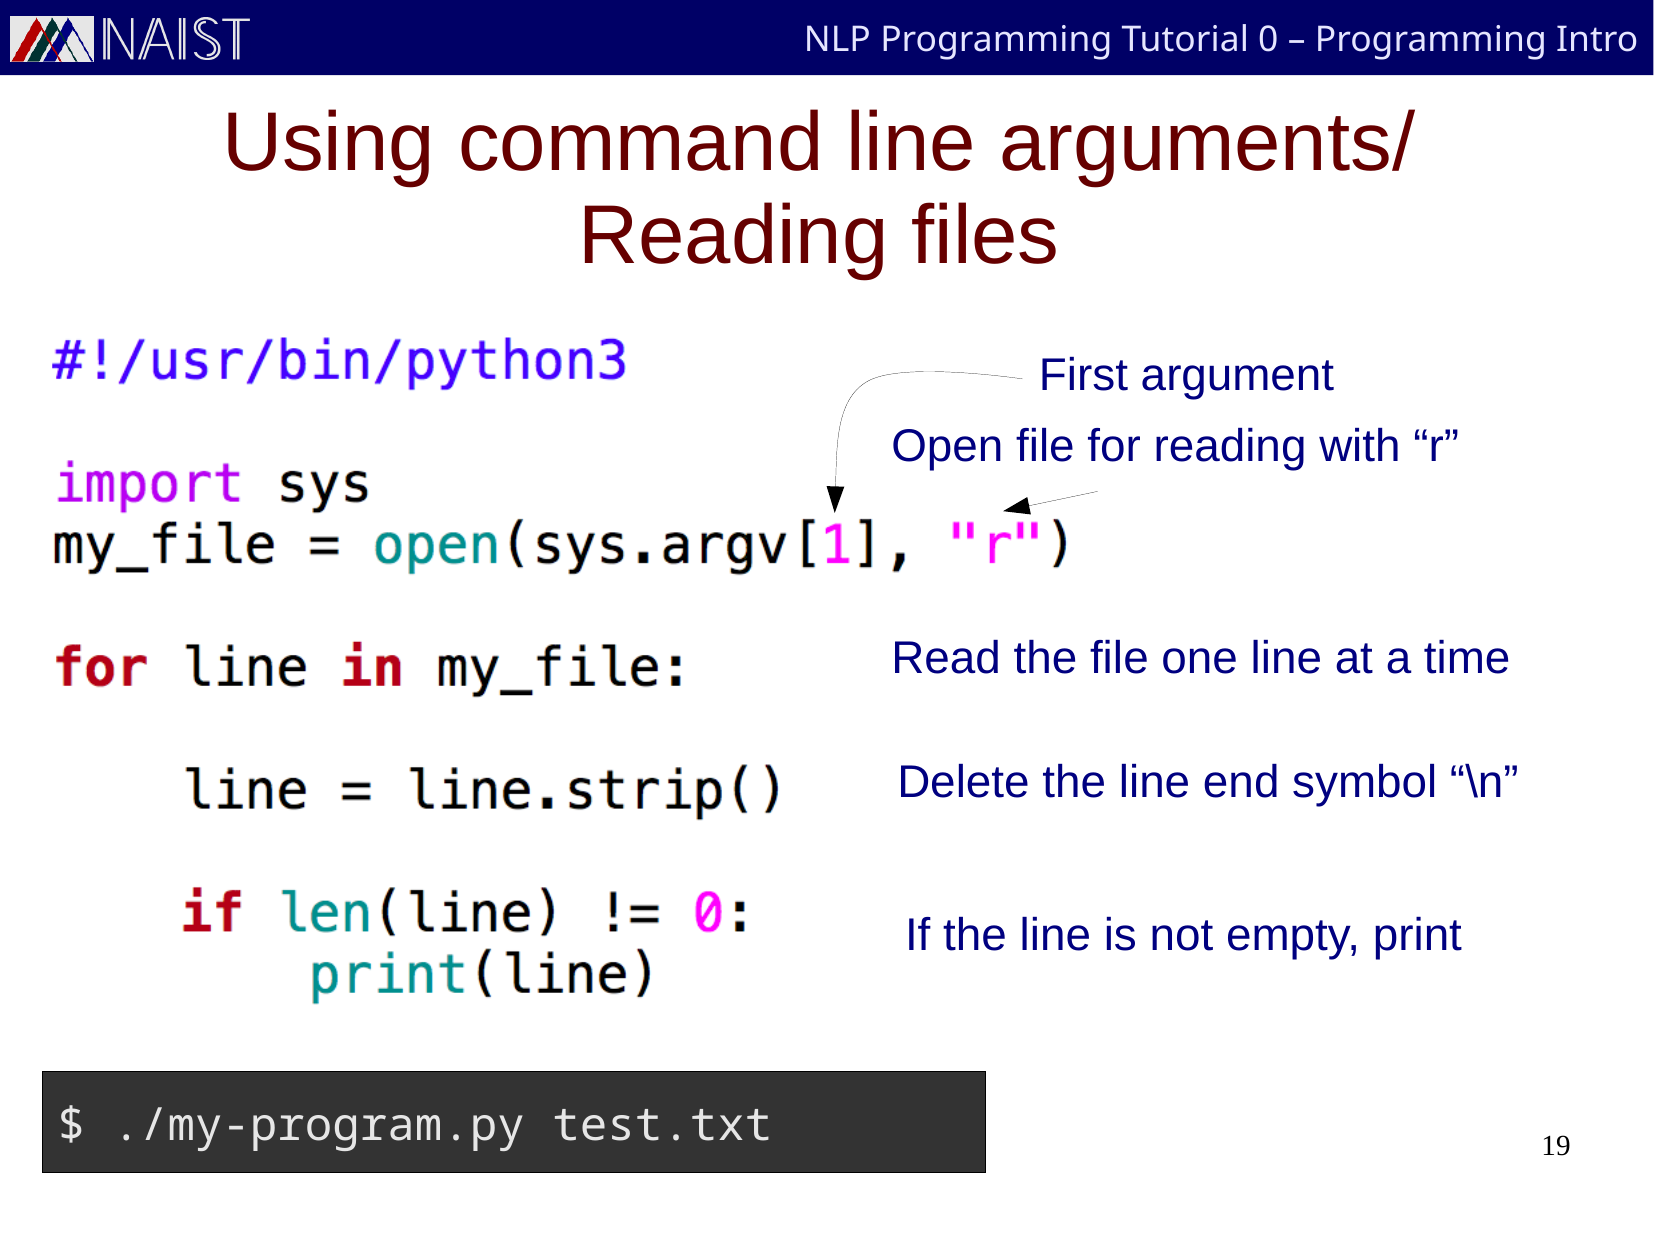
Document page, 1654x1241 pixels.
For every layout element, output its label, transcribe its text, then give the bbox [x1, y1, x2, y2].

text_box If the line is not empty, print [890, 901, 1477, 970]
picture [102, 17, 251, 60]
picture [10, 16, 94, 62]
text_box Delete the line end symbol “\n” [882, 749, 1534, 818]
text_box First argument [1024, 341, 1350, 410]
title Using command line arguments/ Reading files [75, 92, 1564, 285]
text_box $ ./my-program.py test.txt [42, 1071, 986, 1173]
picture [43, 331, 1098, 1037]
text_box Read the file one line at a time [876, 624, 1526, 694]
text_box Open file for reading with “r” [876, 412, 1583, 481]
